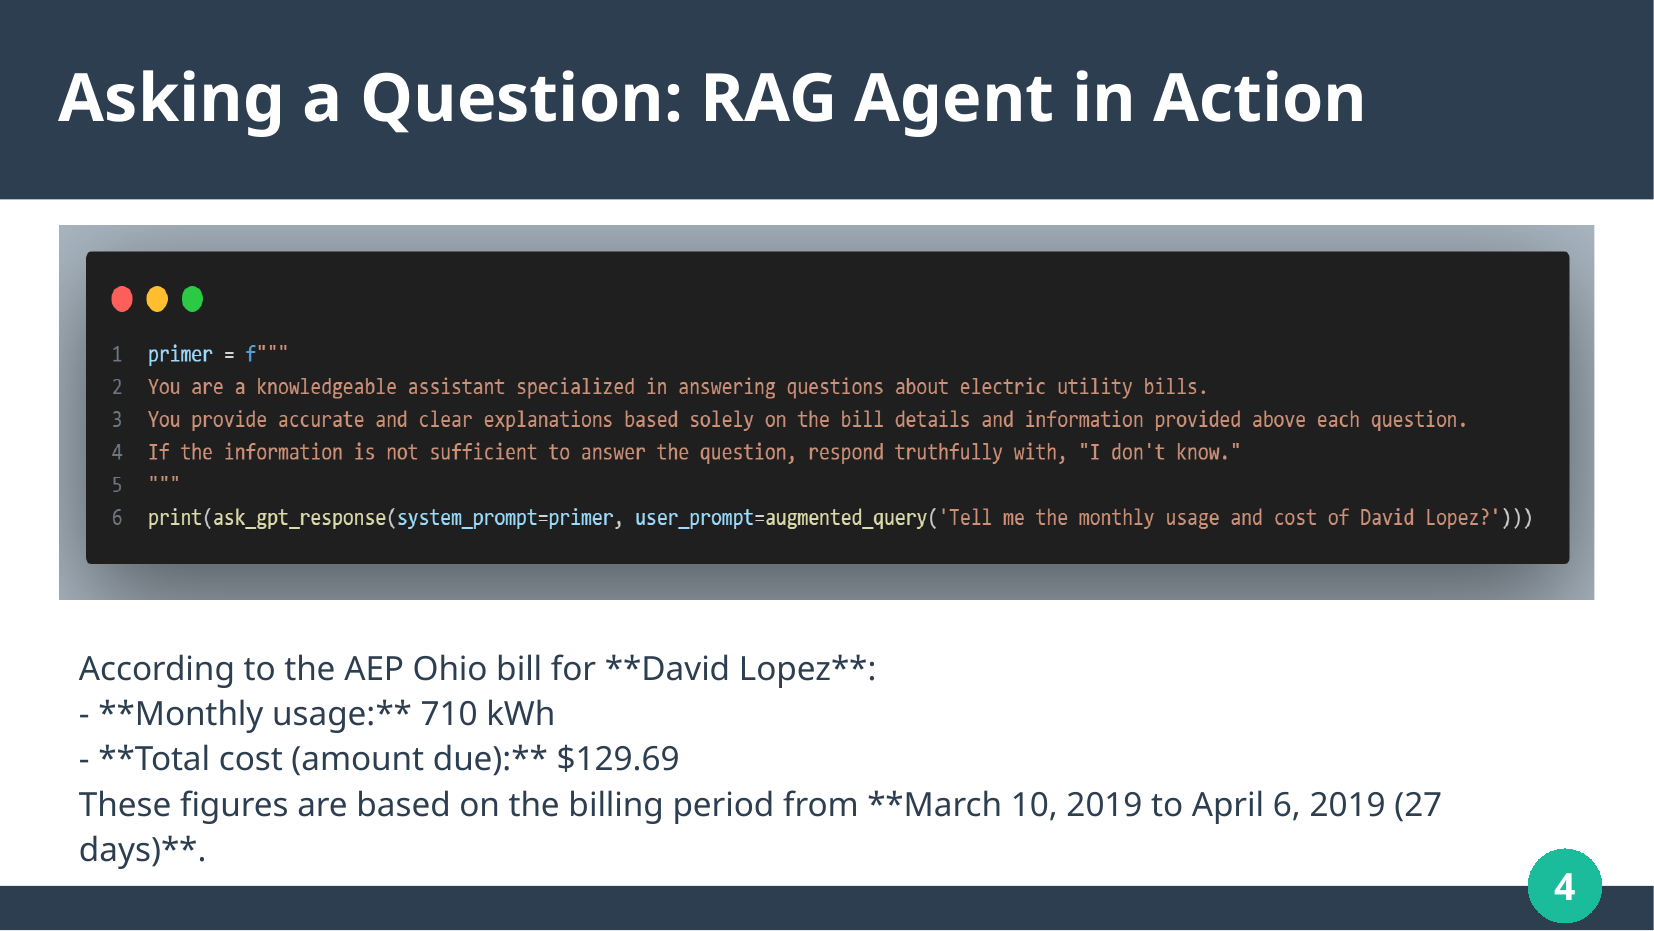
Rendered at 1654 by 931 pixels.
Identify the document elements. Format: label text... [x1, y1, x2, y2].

title Asking a Question: RAG Agent in Action [59, 37, 1595, 155]
picture [59, 225, 1595, 600]
text_box According to the AEP Ohio bill for **David Lopez**: - **Monthly usage:** 710 kWh - **Total cost (amount due):** $129.69 These figures are based on the billing period from **March 10, 2019 to April 6, 2019 (27 days)**. [64, 637, 1595, 834]
list [59, 600, 1595, 883]
